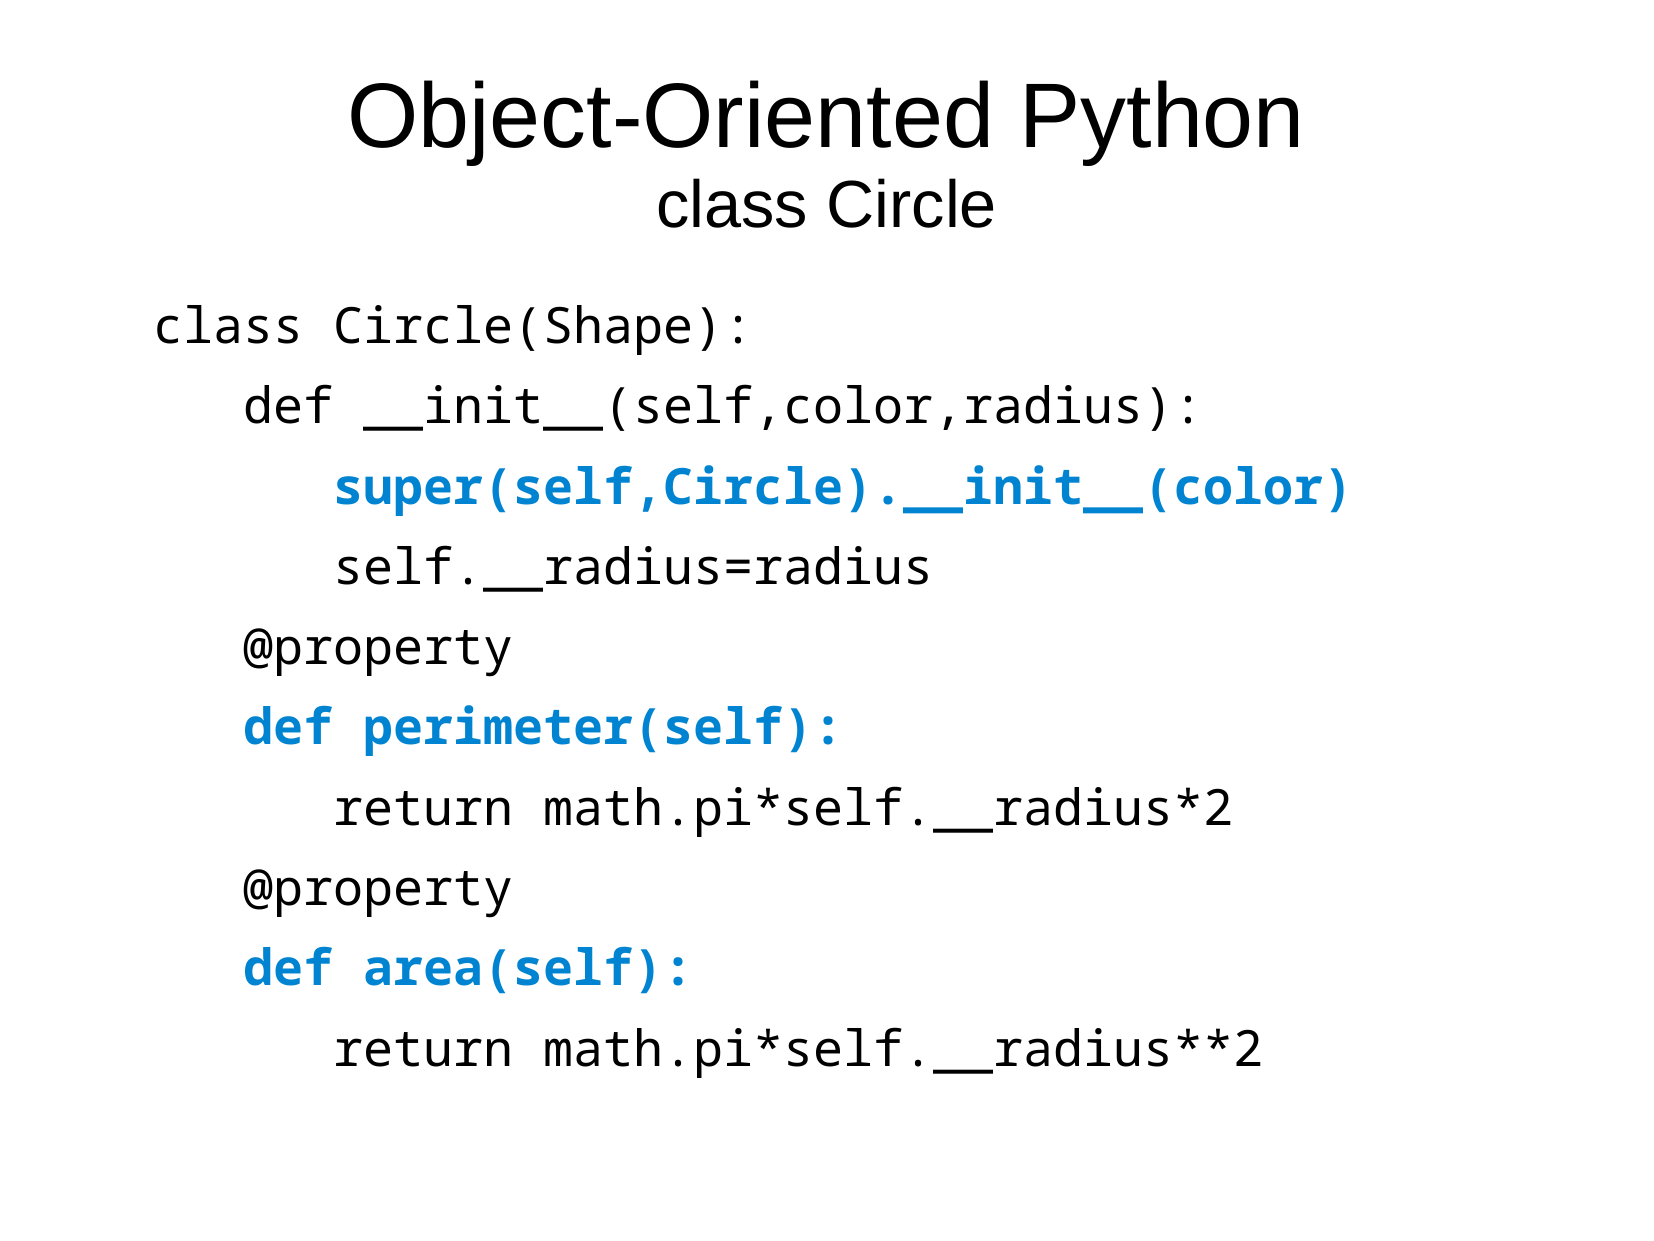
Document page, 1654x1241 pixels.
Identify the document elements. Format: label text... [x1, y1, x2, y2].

title Object-Oriented Python class Circle [82, 49, 1571, 257]
list class Circle(Shape): def __init__(self,color,radius): super(self,Circle).__init__(color) self.__radius=radius @property def perimeter(self): return math.pi*self.__radius*2 @property def area(self): return math.pi*self.__radius**2 [82, 290, 1571, 1010]
